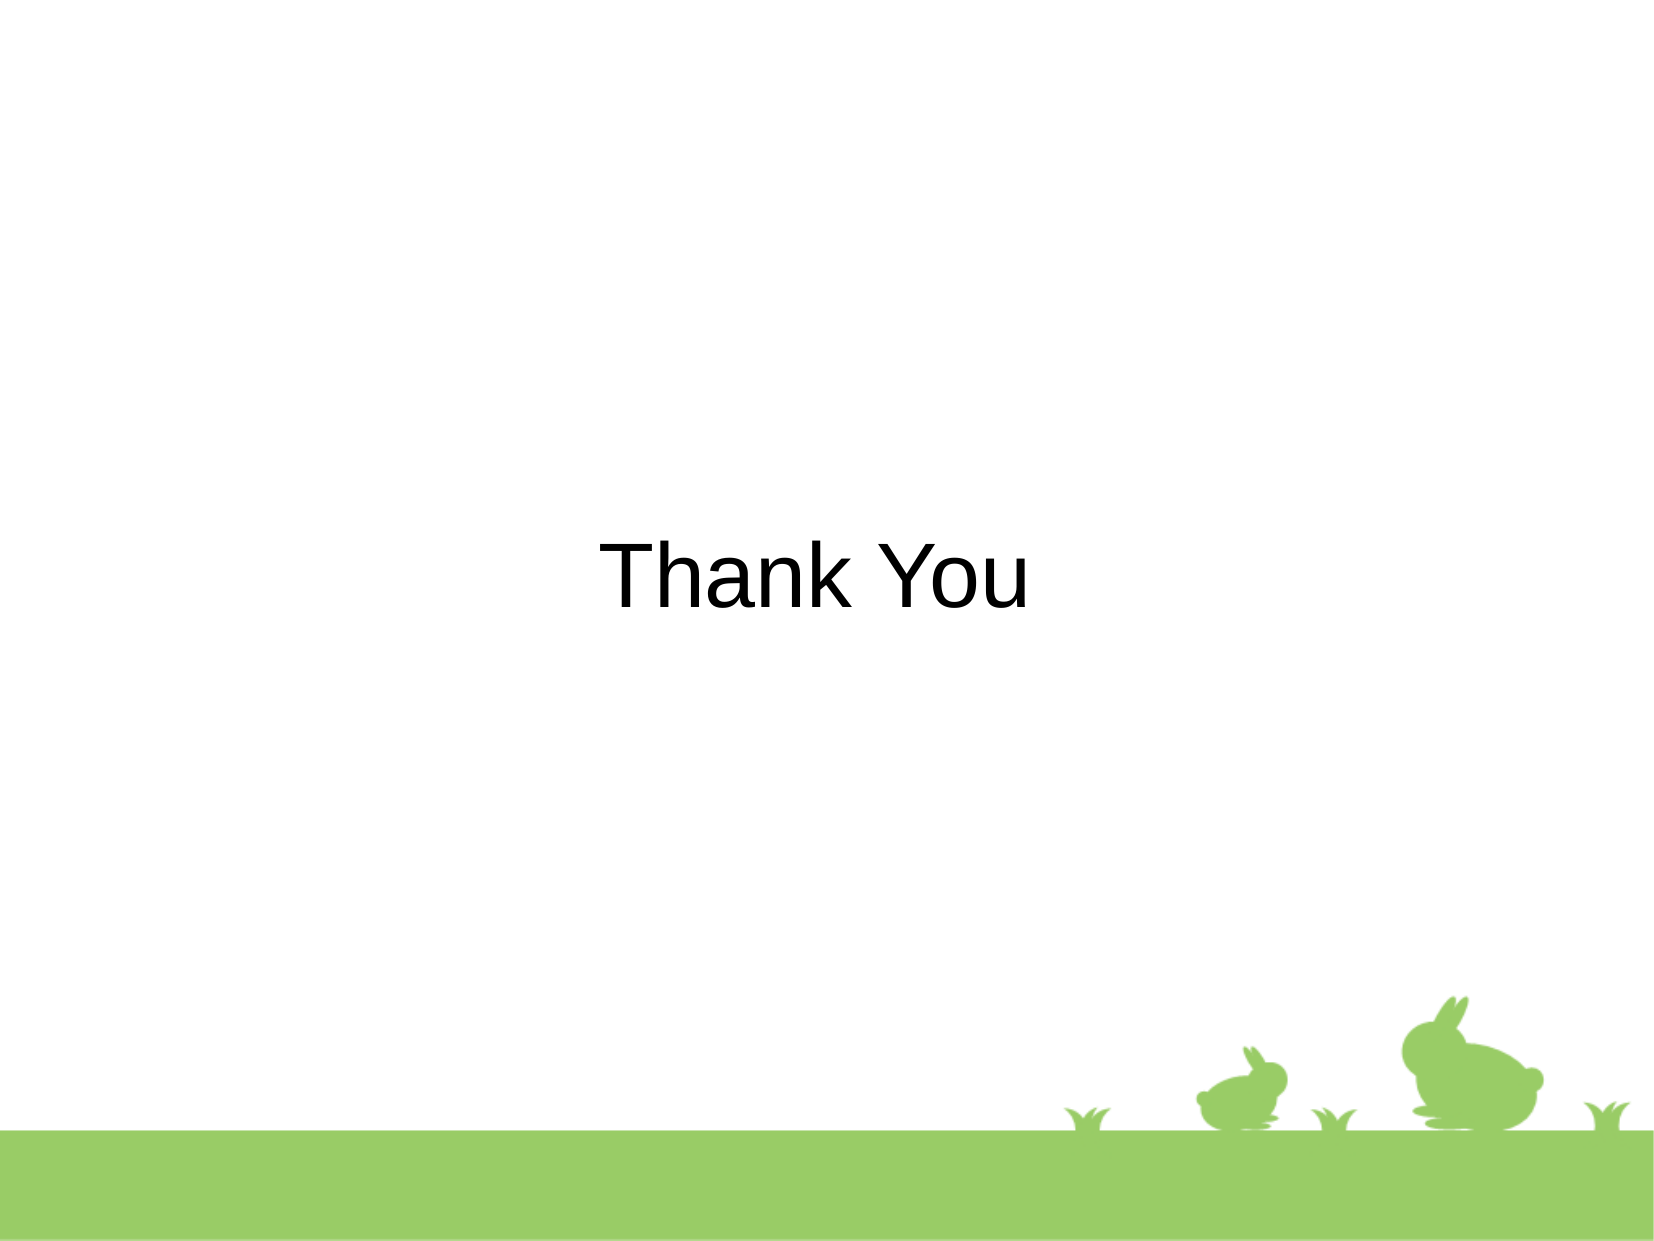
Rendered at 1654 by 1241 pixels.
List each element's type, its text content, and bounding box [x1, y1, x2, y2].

picture [0, 0, 1654, 1241]
title Thank You [70, 472, 1559, 680]
